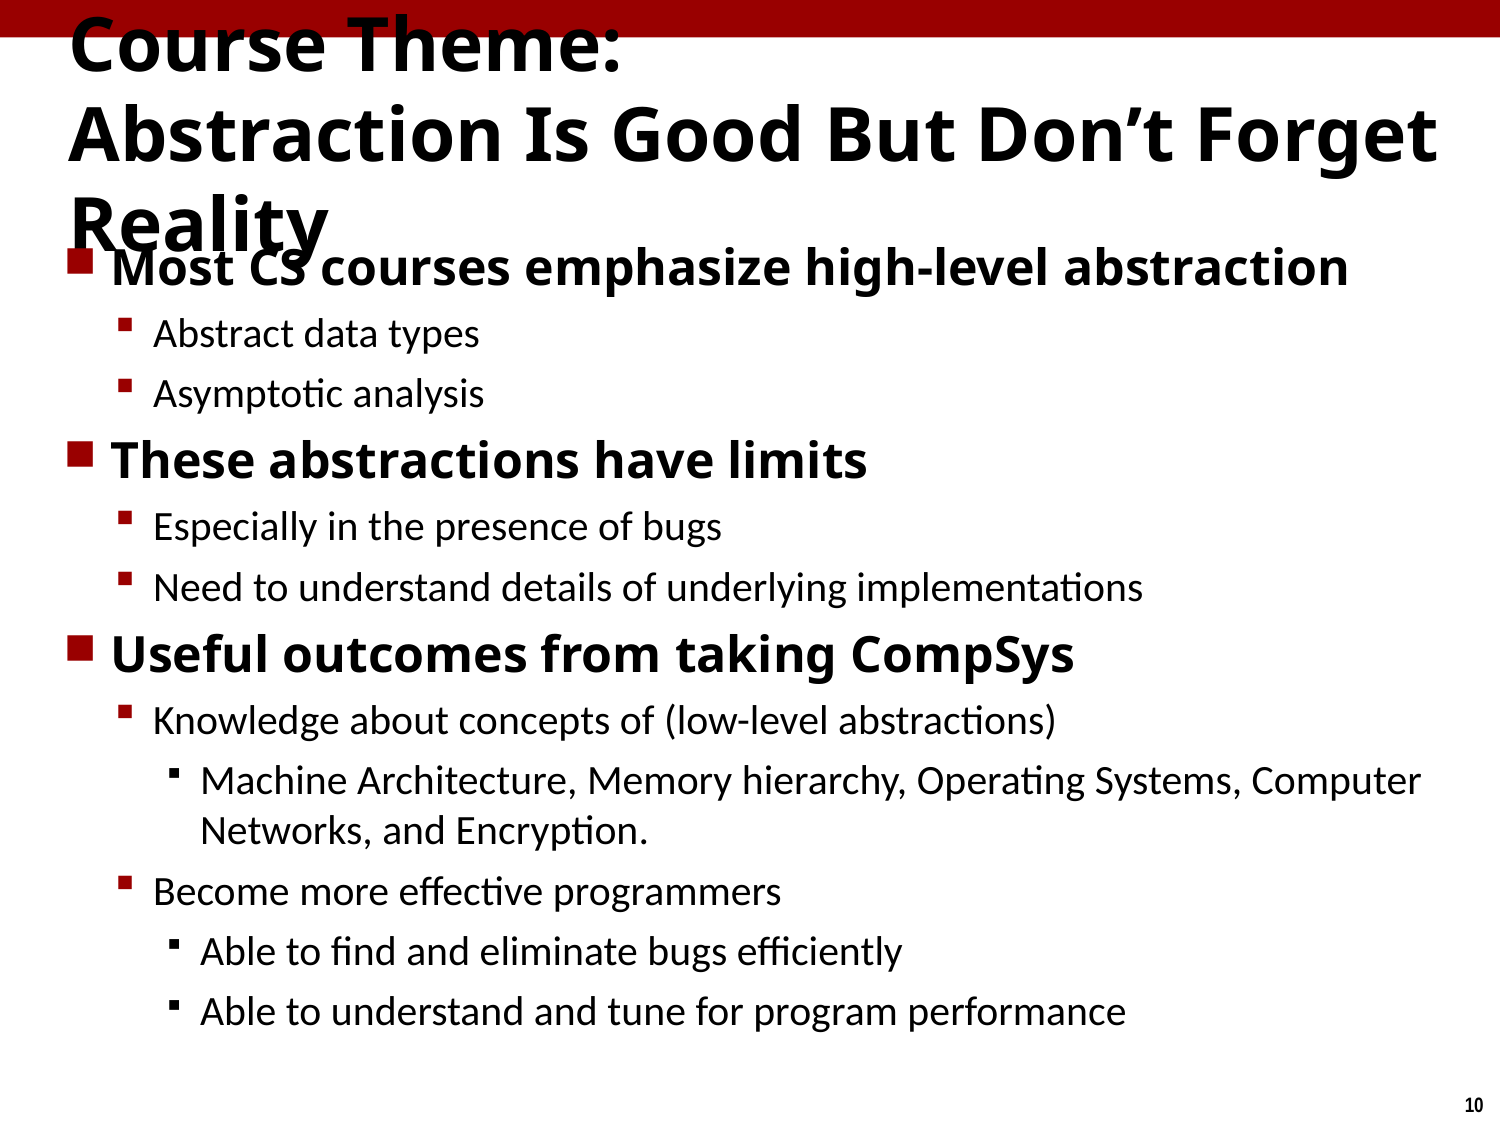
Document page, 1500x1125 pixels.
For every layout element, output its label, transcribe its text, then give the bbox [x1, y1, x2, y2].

title Course Theme: Abstraction Is Good But Don’t Forget Reality [62, 41, 1463, 221]
list Most CS courses emphasize high-level abstraction Abstract data types Asymptotic analysis These abstractions have limits Especially in the presence of bugs Need to understand details of underlying implementations Useful outcomes from taking CompSys Knowledge about concepts of (low-level abstractions) Machine Architecture, Memory hierarchy, Operating Systems, Computer Networks, and Encryption. Become more effective programmers Able to find and eliminate bugs efficiently Able to understand and tune for program performance [62, 229, 1438, 1121]
